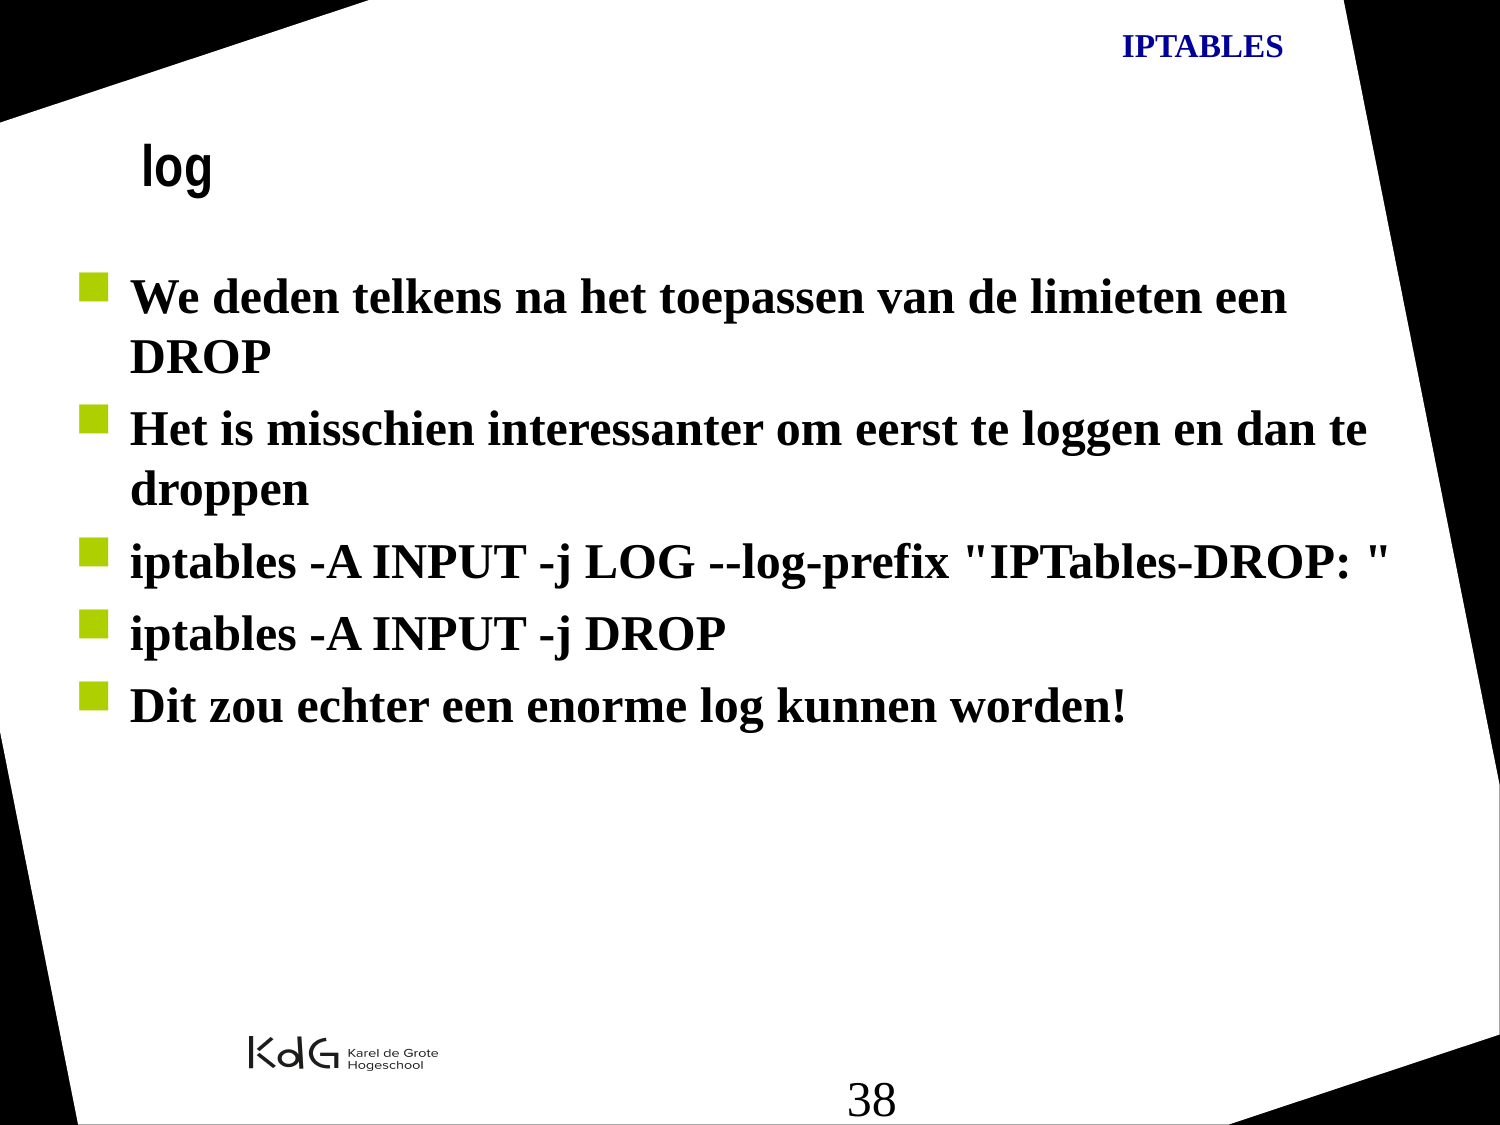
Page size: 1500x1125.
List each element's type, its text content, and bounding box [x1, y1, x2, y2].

text_box log [141, 72, 1447, 253]
text_box We deden telkens na het toepassen van de limieten een DROP Het is misschien interessanter om eerst te loggen en dan te droppen iptables -A INPUT -j LOG --log-prefix "IPTables-DROP: " iptables -A INPUT -j DROP Dit zou echter een enorme log kunnen worden! [75, 263, 1425, 1006]
picture [249, 1036, 438, 1071]
